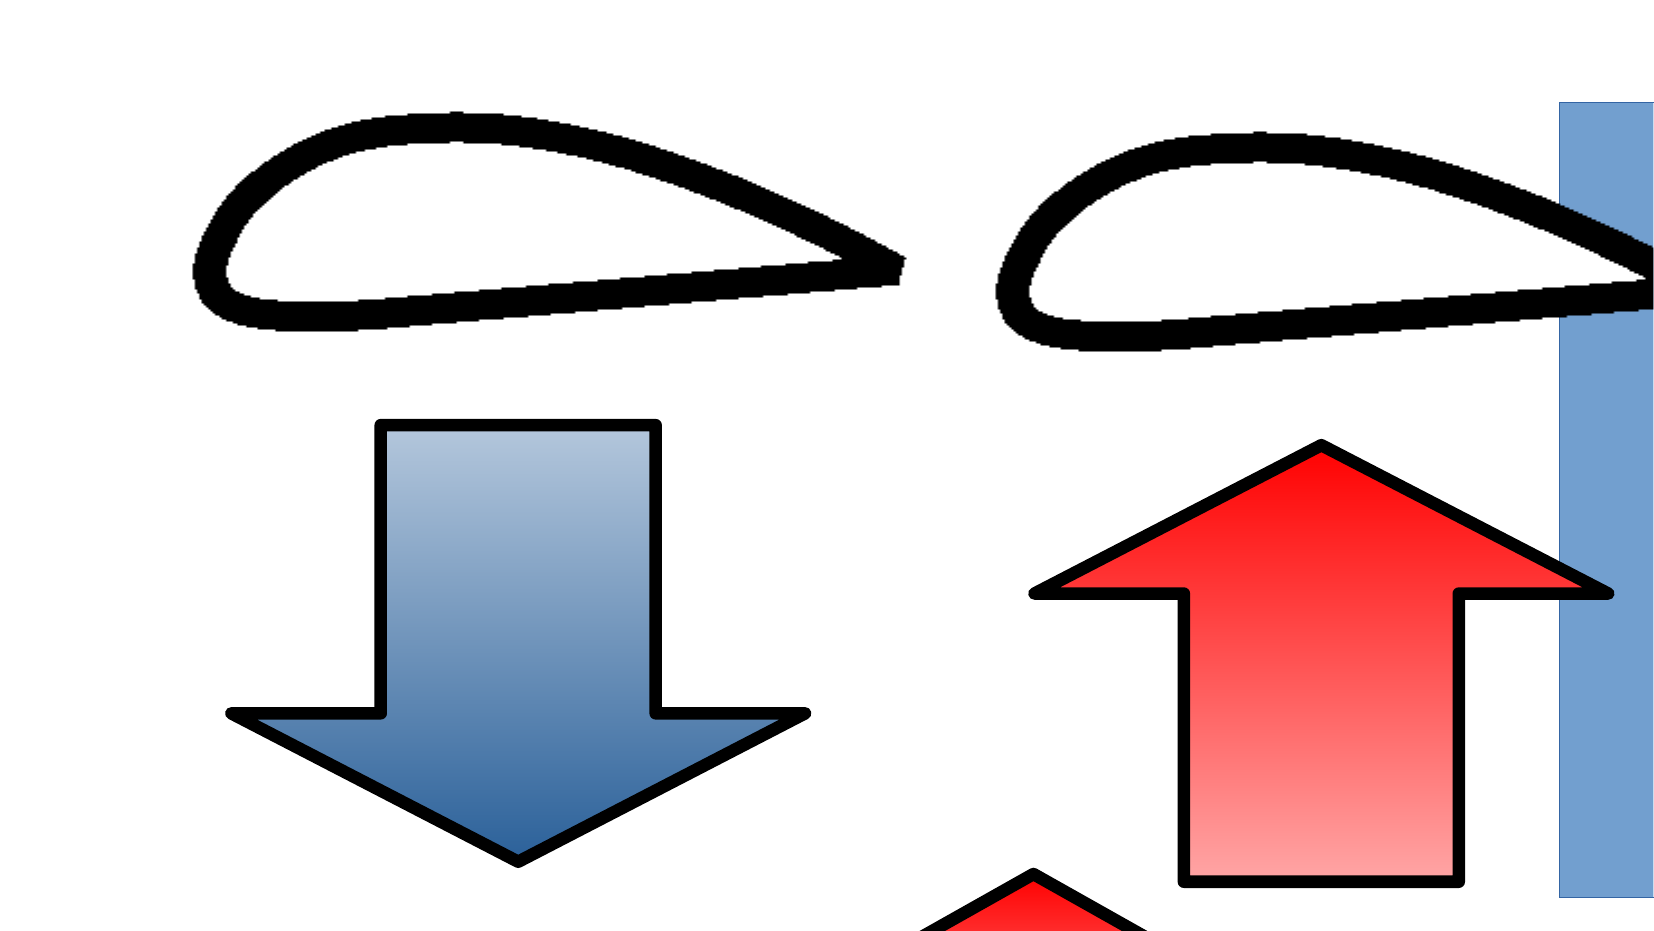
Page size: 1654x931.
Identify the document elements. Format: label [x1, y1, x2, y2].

picture [153, 82, 945, 360]
text_box [932, 874, 1135, 931]
picture [956, 102, 1654, 380]
text_box [1034, 380, 1654, 898]
text_box [231, 425, 806, 862]
